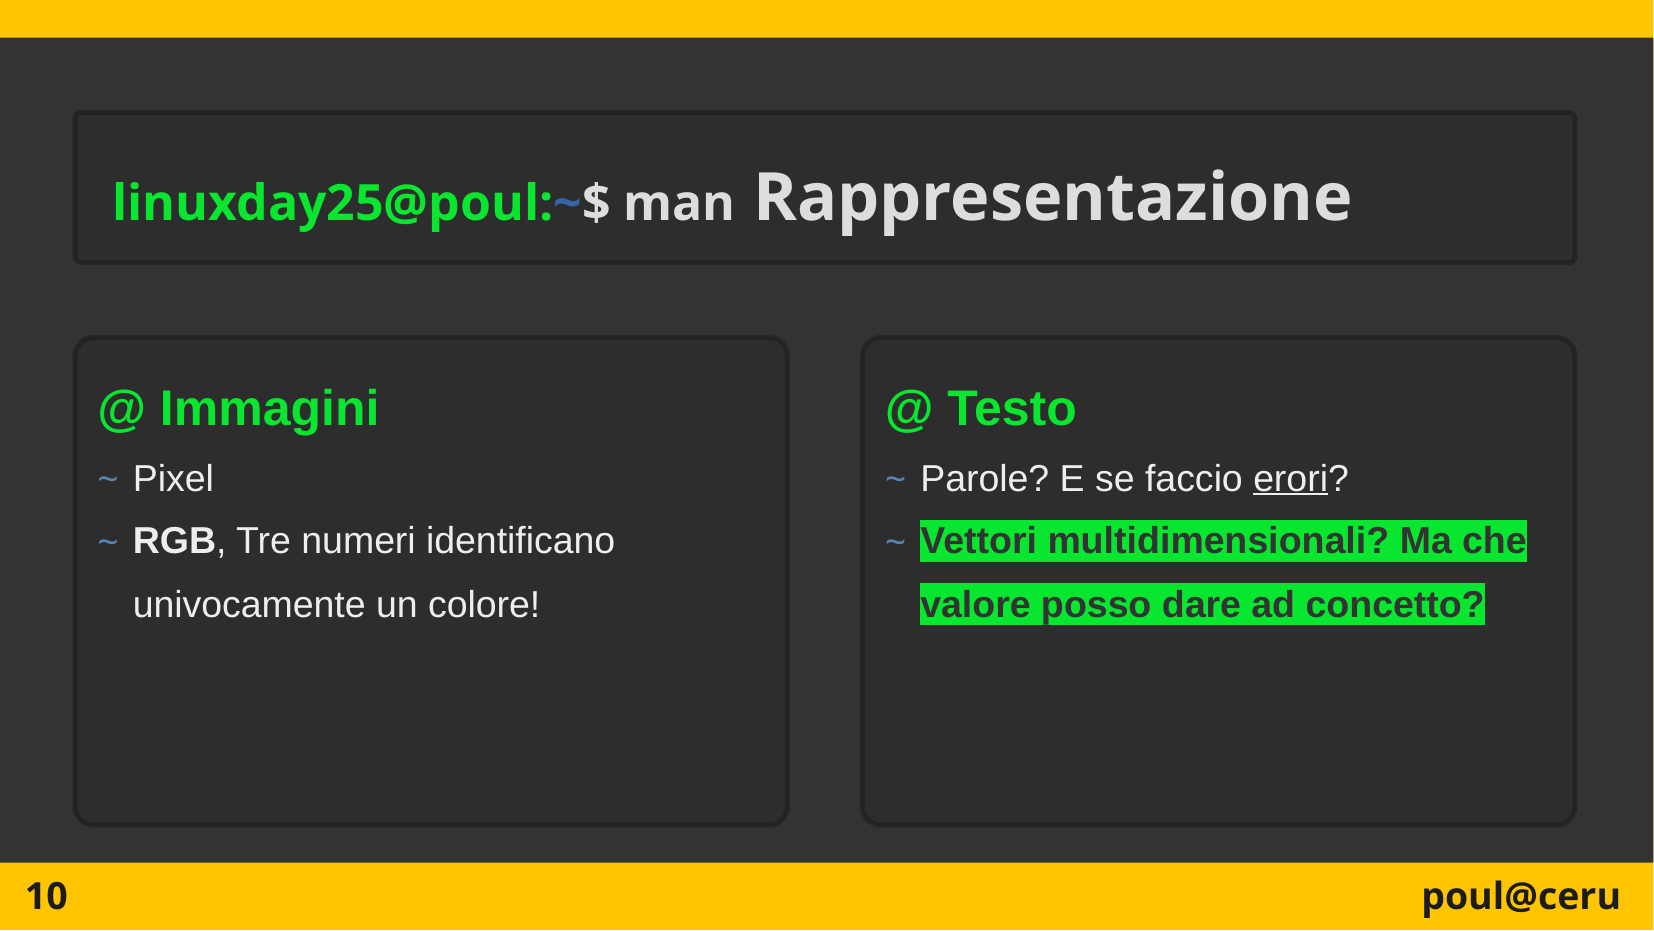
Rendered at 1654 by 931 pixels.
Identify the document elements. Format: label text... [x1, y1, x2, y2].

text_box @ Testo Parole? E se faccio erori? Vettori multidimensionali? Ma che valore posso dare ad concetto? [862, 337, 1576, 826]
text_box <number> [10, 862, 638, 931]
text_box [0, 37, 1654, 863]
text_box poul@ceru [975, 862, 1637, 931]
text_box @ Immagini Pixel RGB, Tre numeri identificano univocamente un colore! [74, 337, 788, 826]
title linuxday25@poul:~$ man Rappresentazione [112, 144, 1538, 231]
